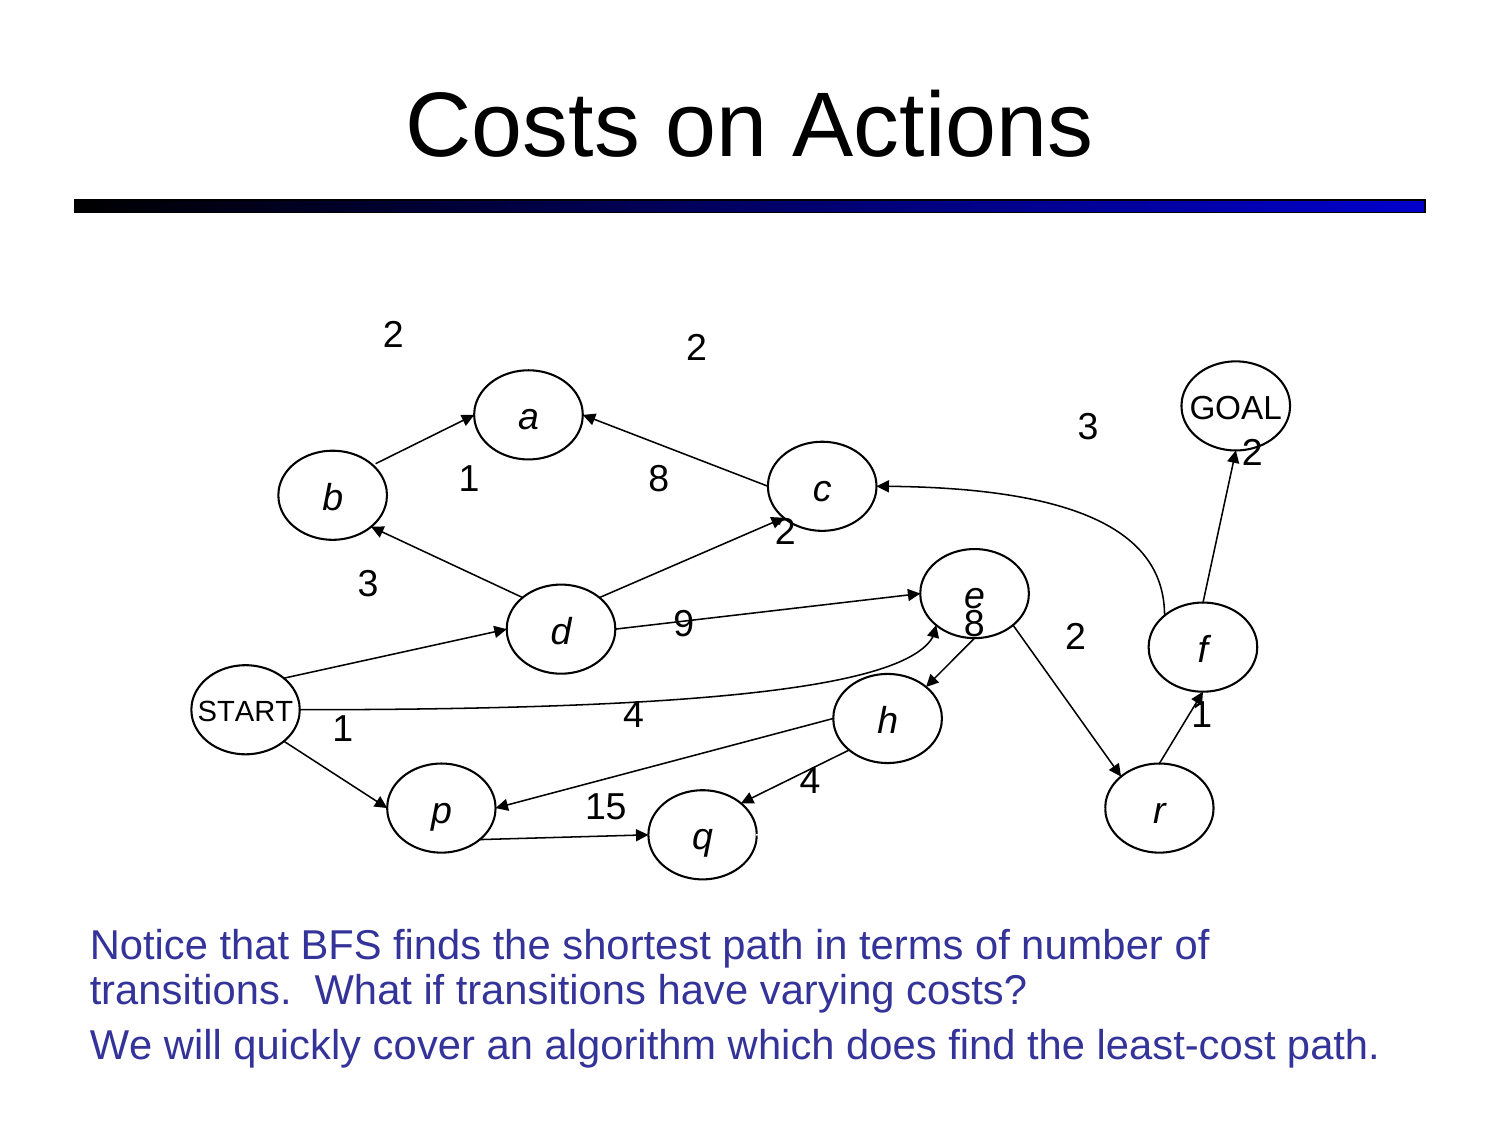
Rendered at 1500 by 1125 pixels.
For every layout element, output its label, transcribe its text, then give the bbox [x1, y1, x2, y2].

text_box Costs on Actions [75, 42, 1426, 198]
text_box f [1148, 602, 1258, 688]
text_box 2 [1227, 420, 1278, 481]
text_box 4 [608, 682, 659, 744]
text_box q [648, 790, 757, 880]
text_box 2 [368, 302, 419, 363]
text_box 1 [317, 696, 368, 757]
text_box r [1105, 763, 1214, 853]
text_box e [920, 549, 1029, 633]
text_box 8 [633, 446, 684, 508]
text_box d [506, 584, 616, 674]
text_box 2 [671, 315, 722, 376]
text_box h [833, 673, 942, 764]
text_box c [767, 441, 877, 531]
text_box 1 [1176, 682, 1227, 744]
text_box b [278, 450, 387, 540]
text_box 4 [784, 748, 836, 809]
text_box 3 [342, 551, 394, 612]
text_box 2 [1050, 604, 1101, 665]
text_box GOAL [1181, 361, 1291, 450]
text_box START [191, 665, 300, 755]
text_box 15 [570, 774, 646, 836]
text_box 3 [1062, 393, 1114, 455]
text_box 9 [658, 590, 709, 652]
text_box 1 [443, 446, 495, 508]
text_box Notice that BFS finds the shortest path in terms of number of transitions. What if transitions have varying costs? We will quickly cover an algorithm which does find the least-cost path. [75, 916, 1426, 1118]
text_box a [474, 370, 583, 460]
text_box p [387, 763, 496, 853]
text_box 2 [760, 498, 811, 560]
text_box 8 [949, 590, 1000, 652]
